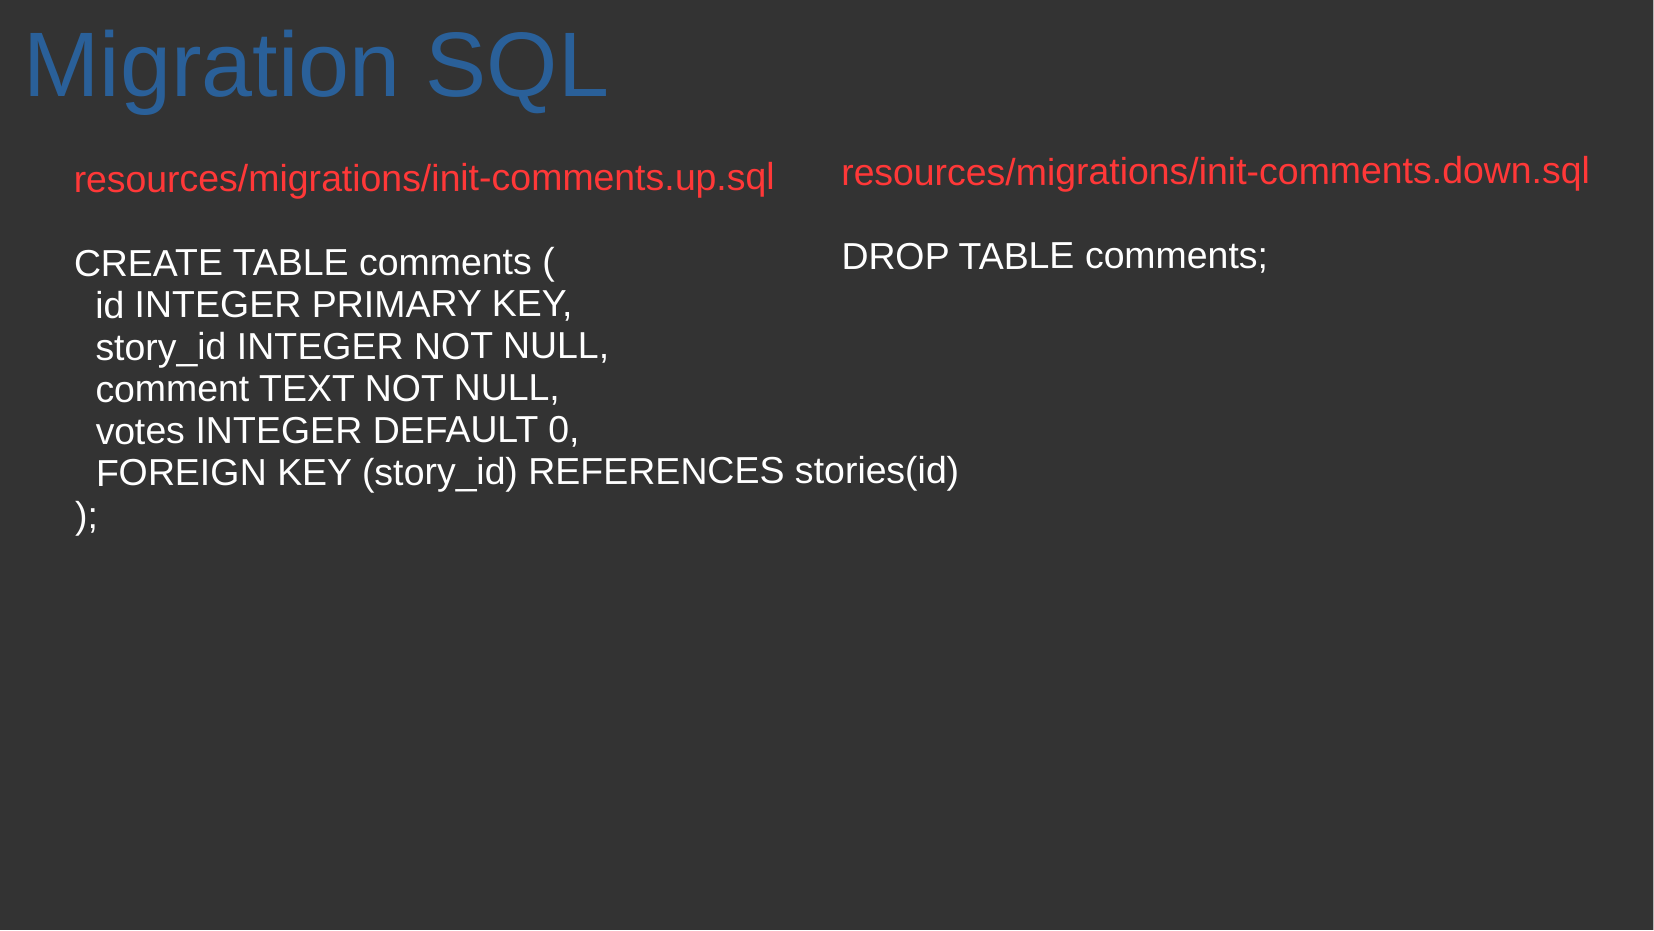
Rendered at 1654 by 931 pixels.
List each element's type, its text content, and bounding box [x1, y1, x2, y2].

text_box resources/migrations/init-comments.down.sql DROP TABLE comments; [826, 141, 1632, 857]
title Migration SQL [23, 11, 1589, 119]
text_box resources/migrations/init-comments.up.sql CREATE TABLE comments ( id INTEGER PRIMARY KEY, story_id INTEGER NOT NULL, comment TEXT NOT NULL, votes INTEGER DEFAULT 0, FOREIGN KEY (story_id) REFERENCES stories(id) ); [59, 148, 1006, 864]
